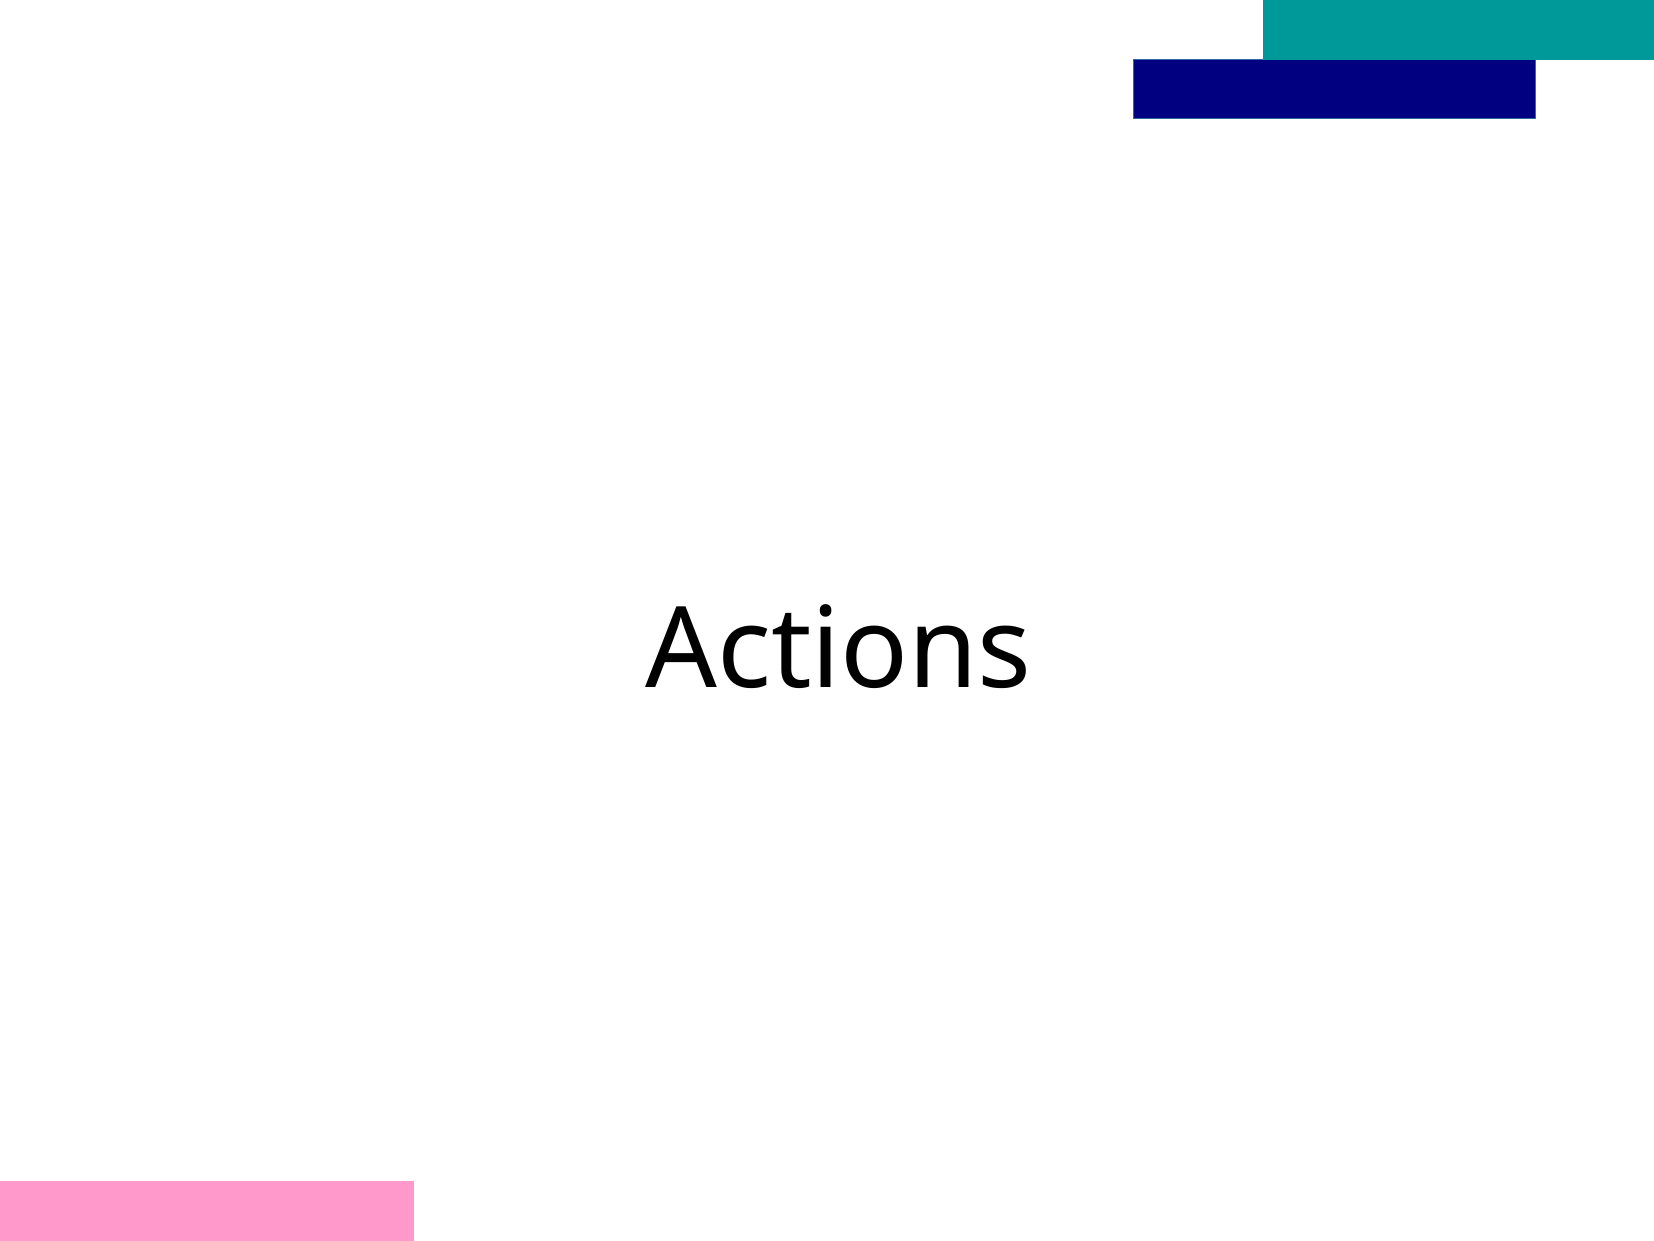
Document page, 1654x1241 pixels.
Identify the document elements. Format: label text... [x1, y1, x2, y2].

text_box [0, 1181, 414, 1241]
text_box Actions [200, 559, 1477, 725]
text_box [1133, 0, 1654, 119]
